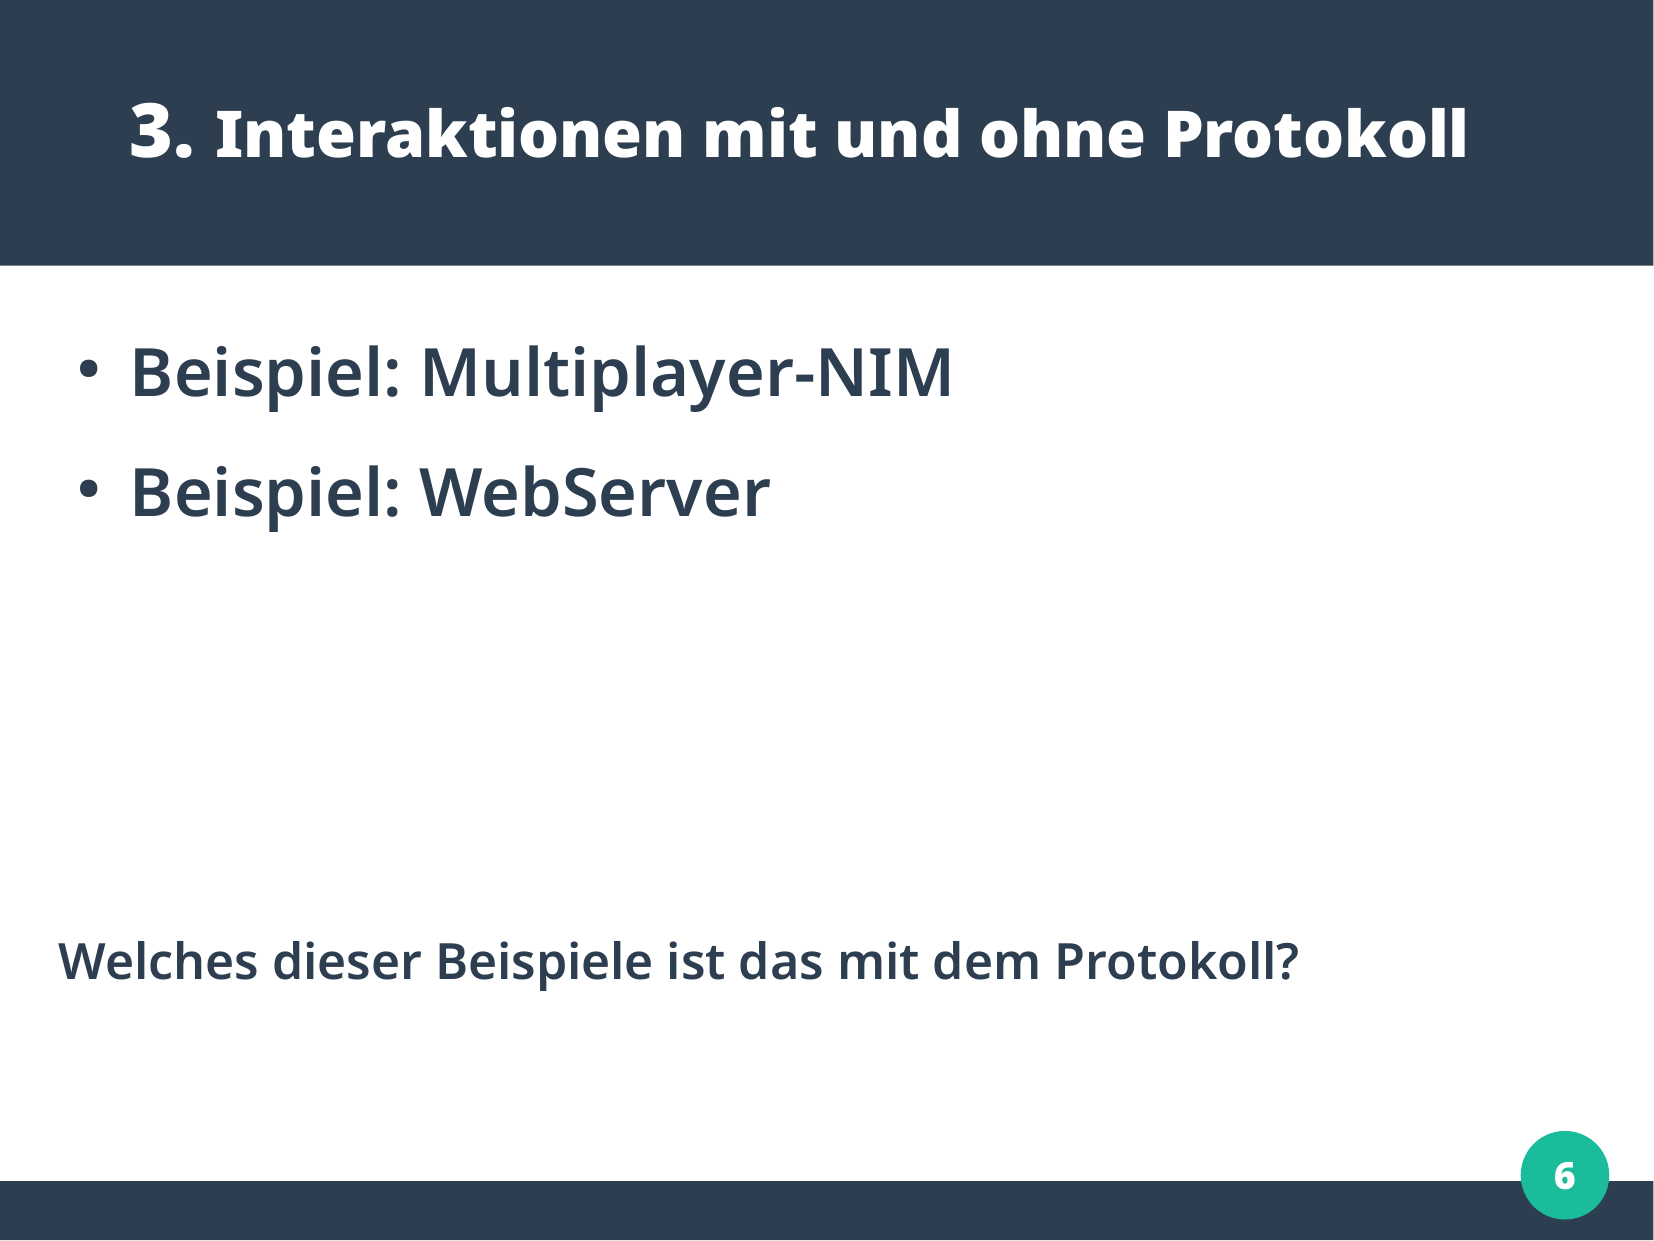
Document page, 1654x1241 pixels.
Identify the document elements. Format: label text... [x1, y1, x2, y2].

list Beispiel: Multiplayer-NIM Beispiel: WebServer Welches dieser Beispiele ist das mit dem Protokoll? [59, 324, 1595, 1152]
title 3. Interaktionen mit und ohne Protokoll [59, 49, 1595, 207]
